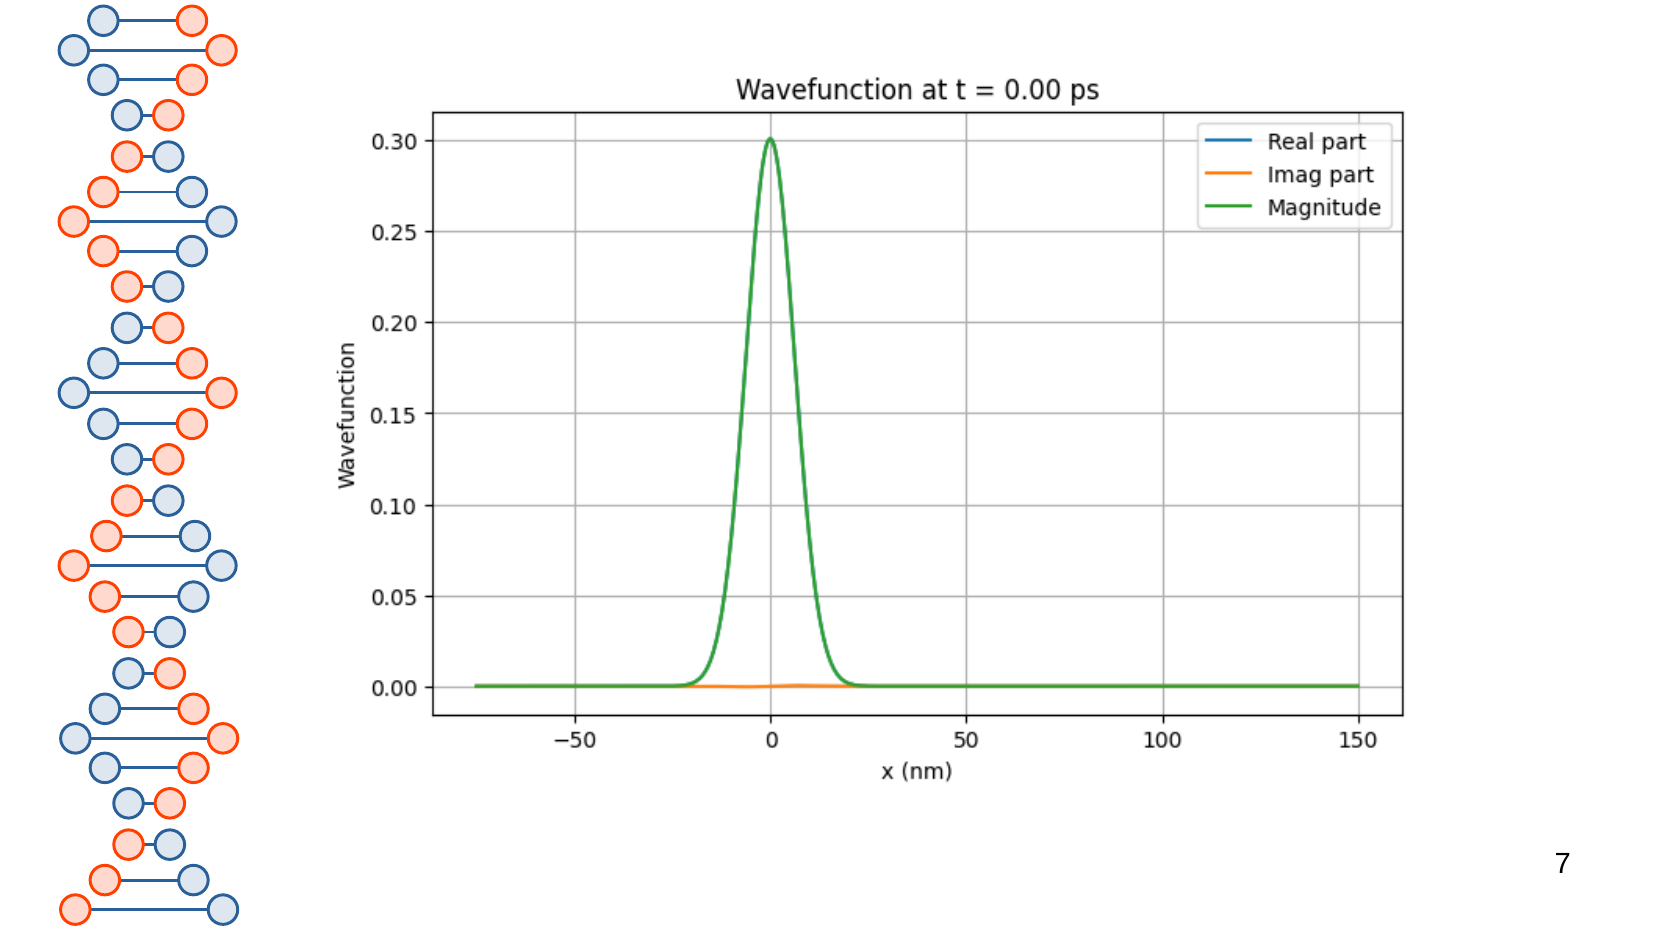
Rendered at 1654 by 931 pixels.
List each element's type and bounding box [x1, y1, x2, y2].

picture [323, 62, 1418, 798]
